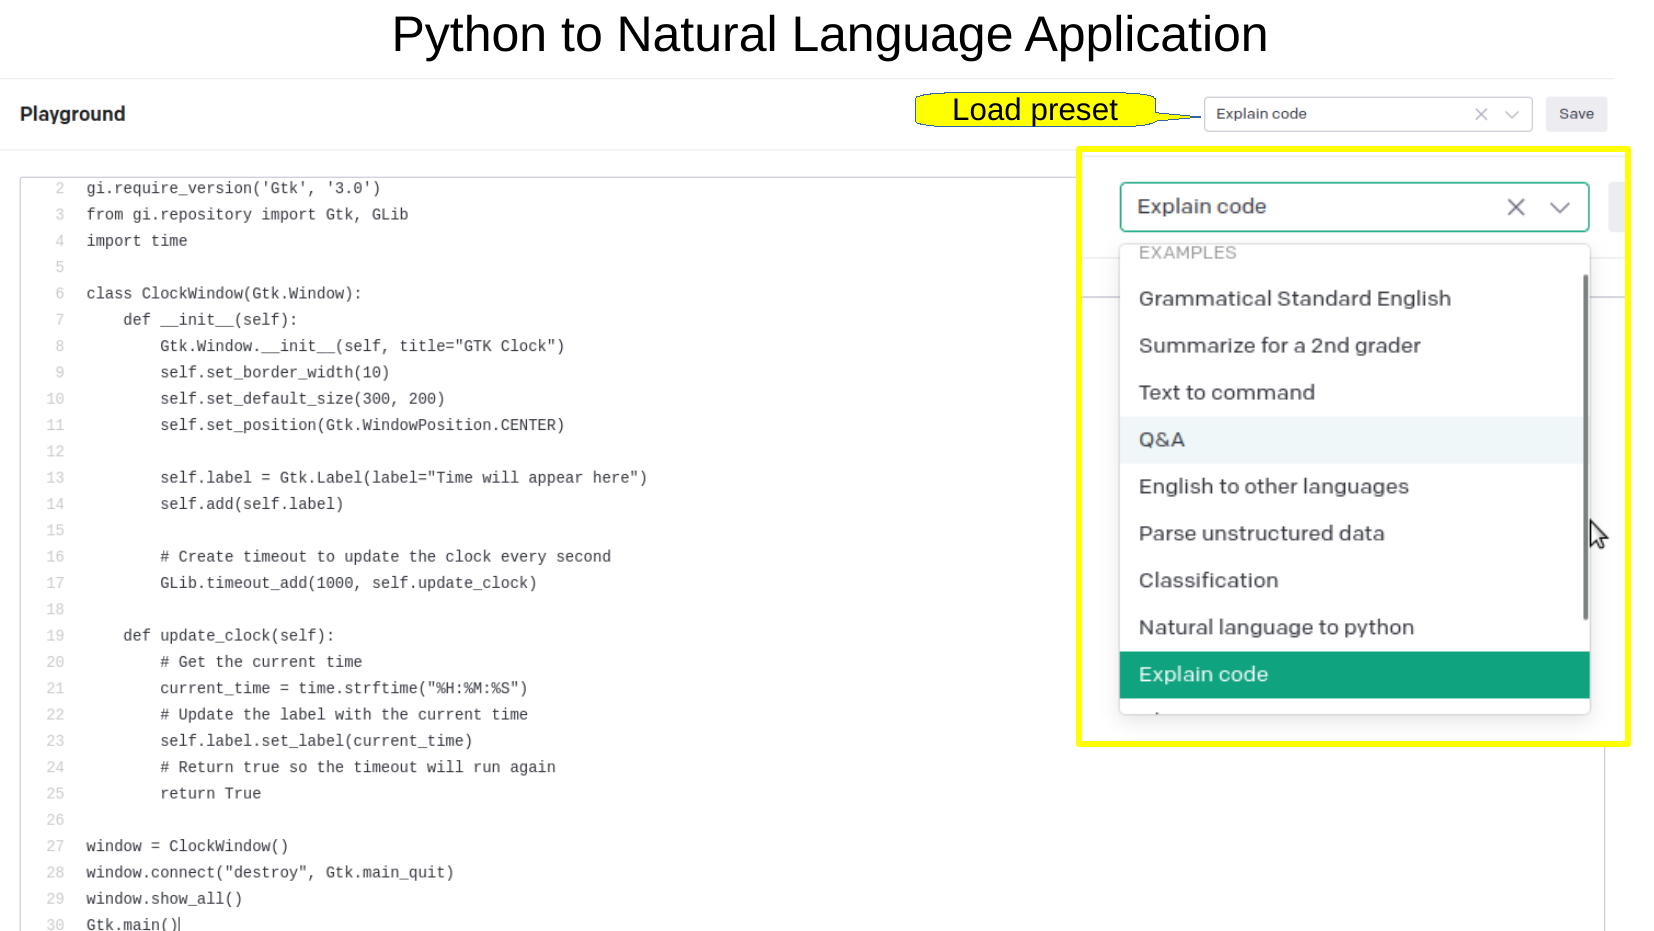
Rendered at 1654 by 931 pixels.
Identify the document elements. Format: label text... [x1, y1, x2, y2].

picture [1081, 151, 1626, 741]
picture [0, 77, 1614, 931]
text_box Load preset [915, 92, 1201, 127]
title Python to Natural Language Application [41, 0, 1620, 68]
